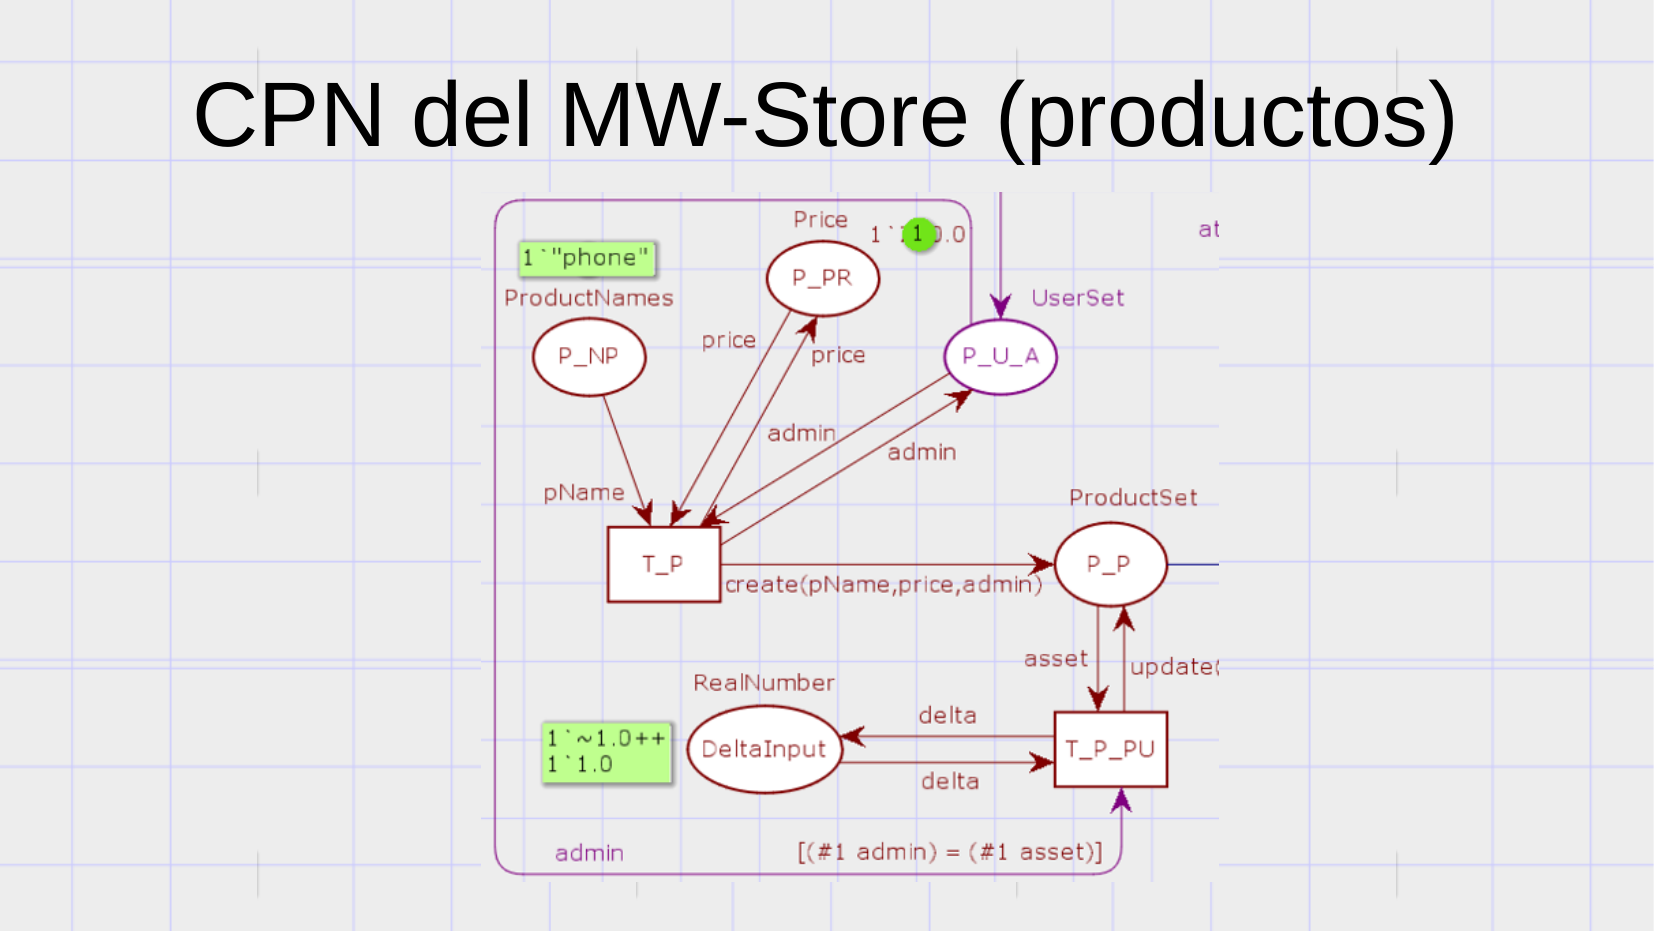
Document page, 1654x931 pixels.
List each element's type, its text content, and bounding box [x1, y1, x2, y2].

title CPN del MW-Store (productos) [82, 37, 1571, 193]
picture [0, 0, 1654, 931]
